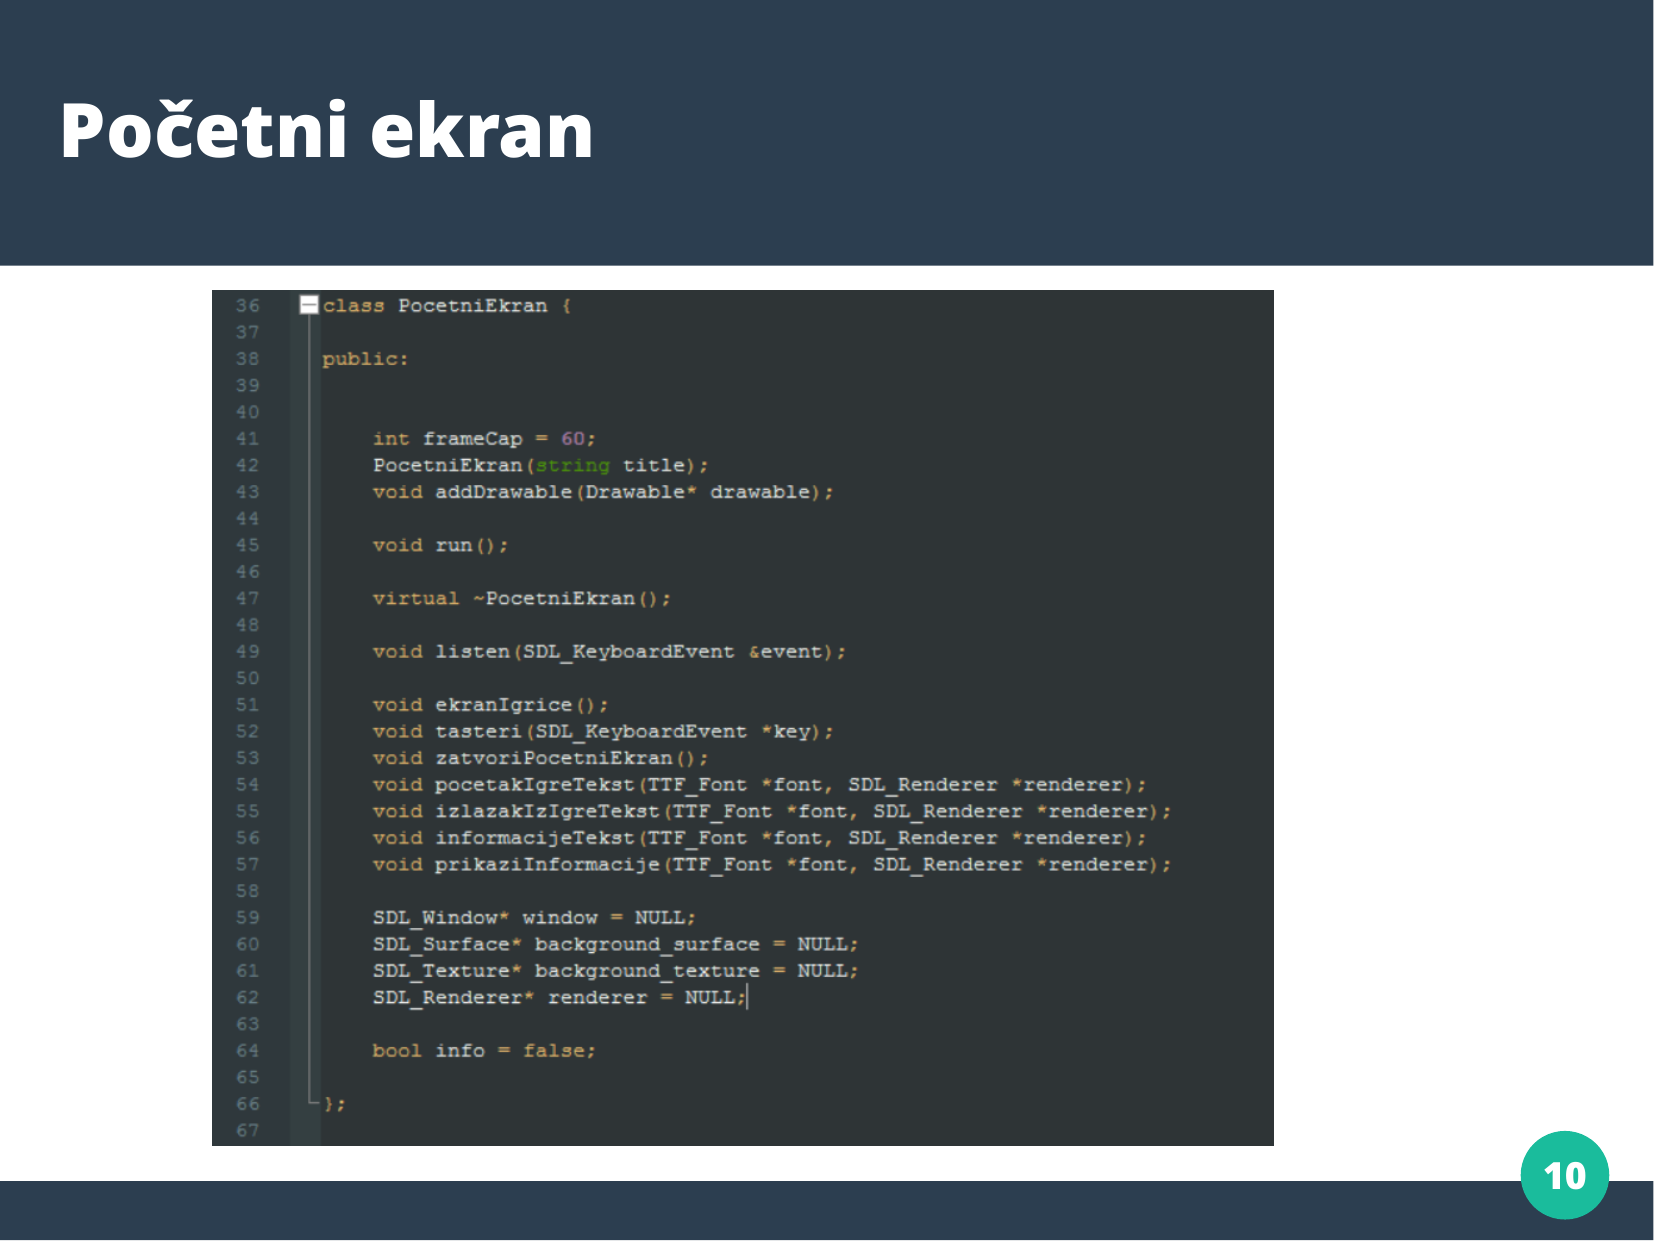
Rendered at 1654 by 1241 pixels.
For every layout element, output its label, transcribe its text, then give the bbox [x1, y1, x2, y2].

title Početni ekran [59, 49, 1595, 207]
picture [212, 290, 1274, 1146]
